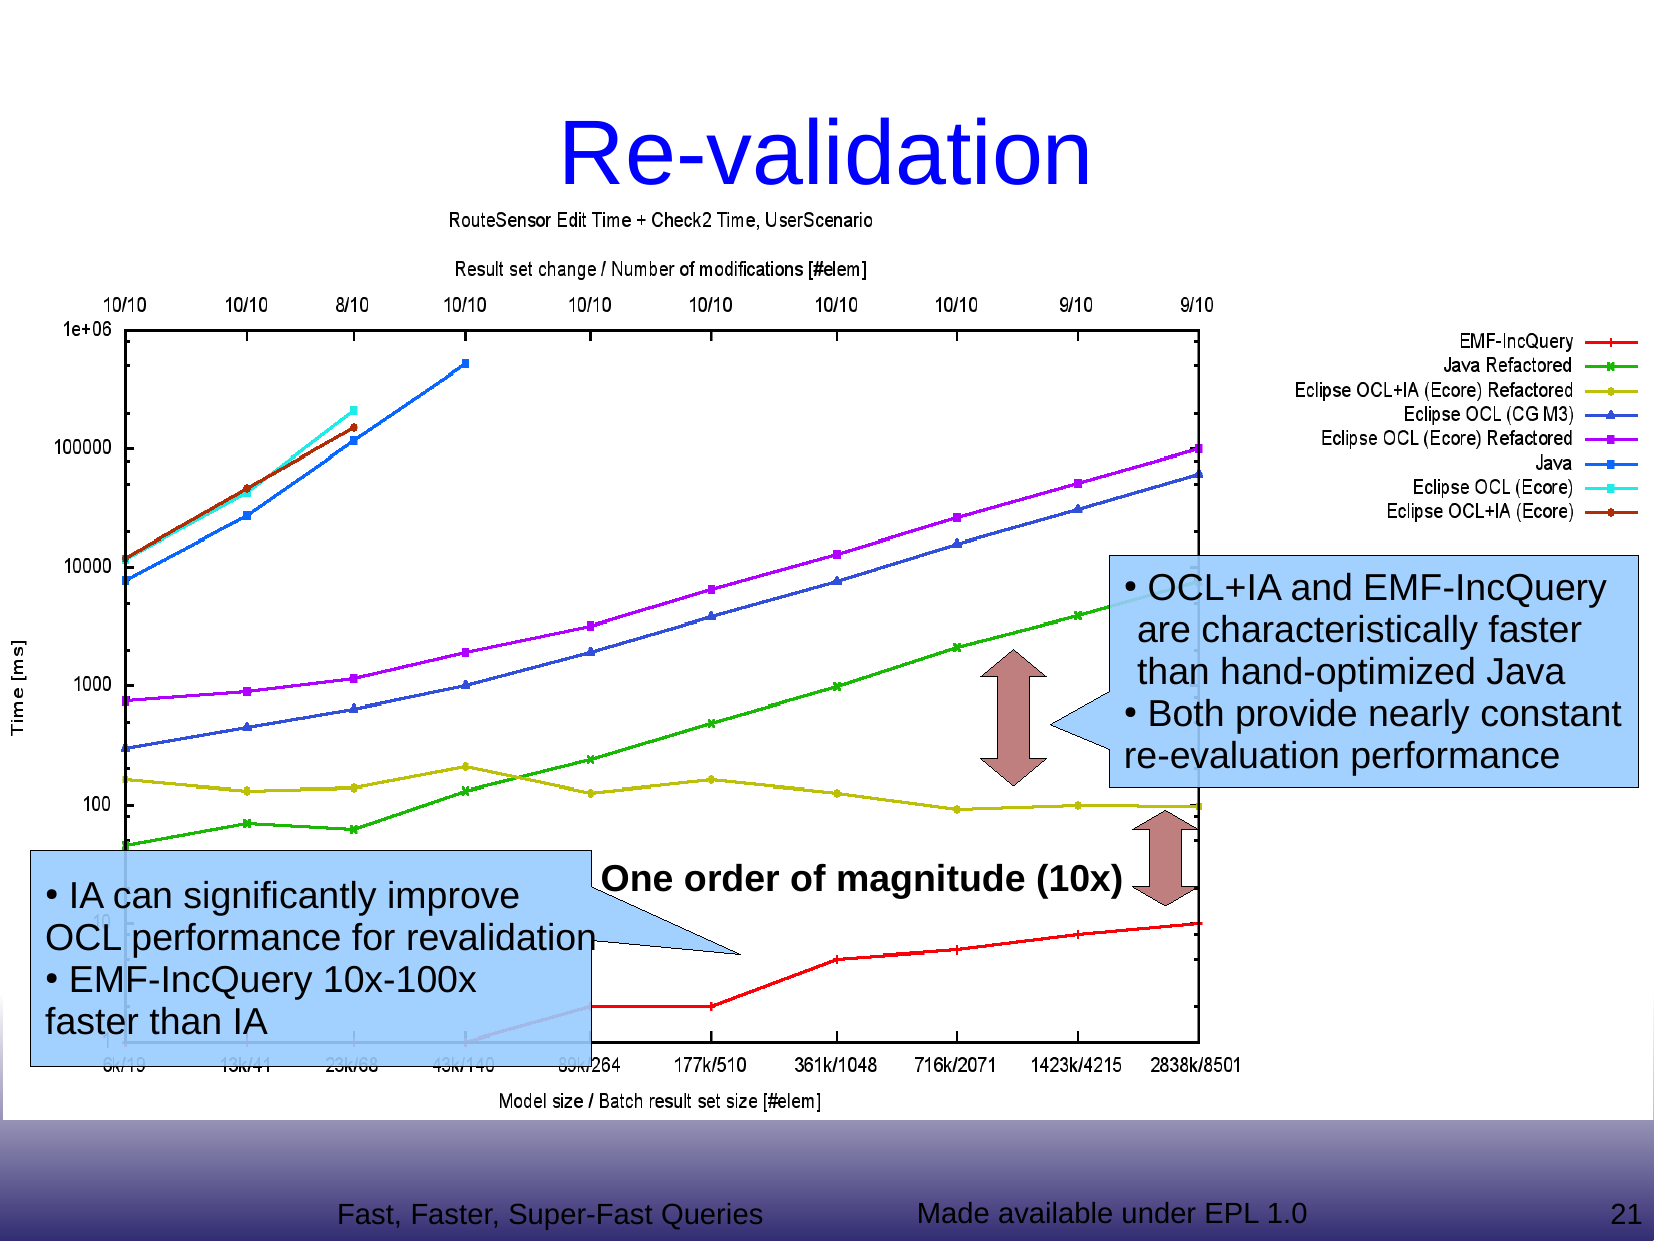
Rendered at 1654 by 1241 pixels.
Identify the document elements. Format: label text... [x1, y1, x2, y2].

text_box One order of magnitude (10x) [591, 850, 1133, 906]
text_box OCL+IA and EMF-IncQuery are characteristically faster than hand-optimized Java Both provide nearly constant re-evaluation performance [1050, 555, 1639, 788]
picture [3, 209, 1654, 1120]
text_box [1132, 810, 1199, 906]
text_box IA can significantly improve OCL performance for revalidation EMF-IncQuery 10x-100x faster than IA [30, 850, 741, 1067]
title Re-validation [82, 49, 1571, 257]
text_box [980, 649, 1047, 786]
